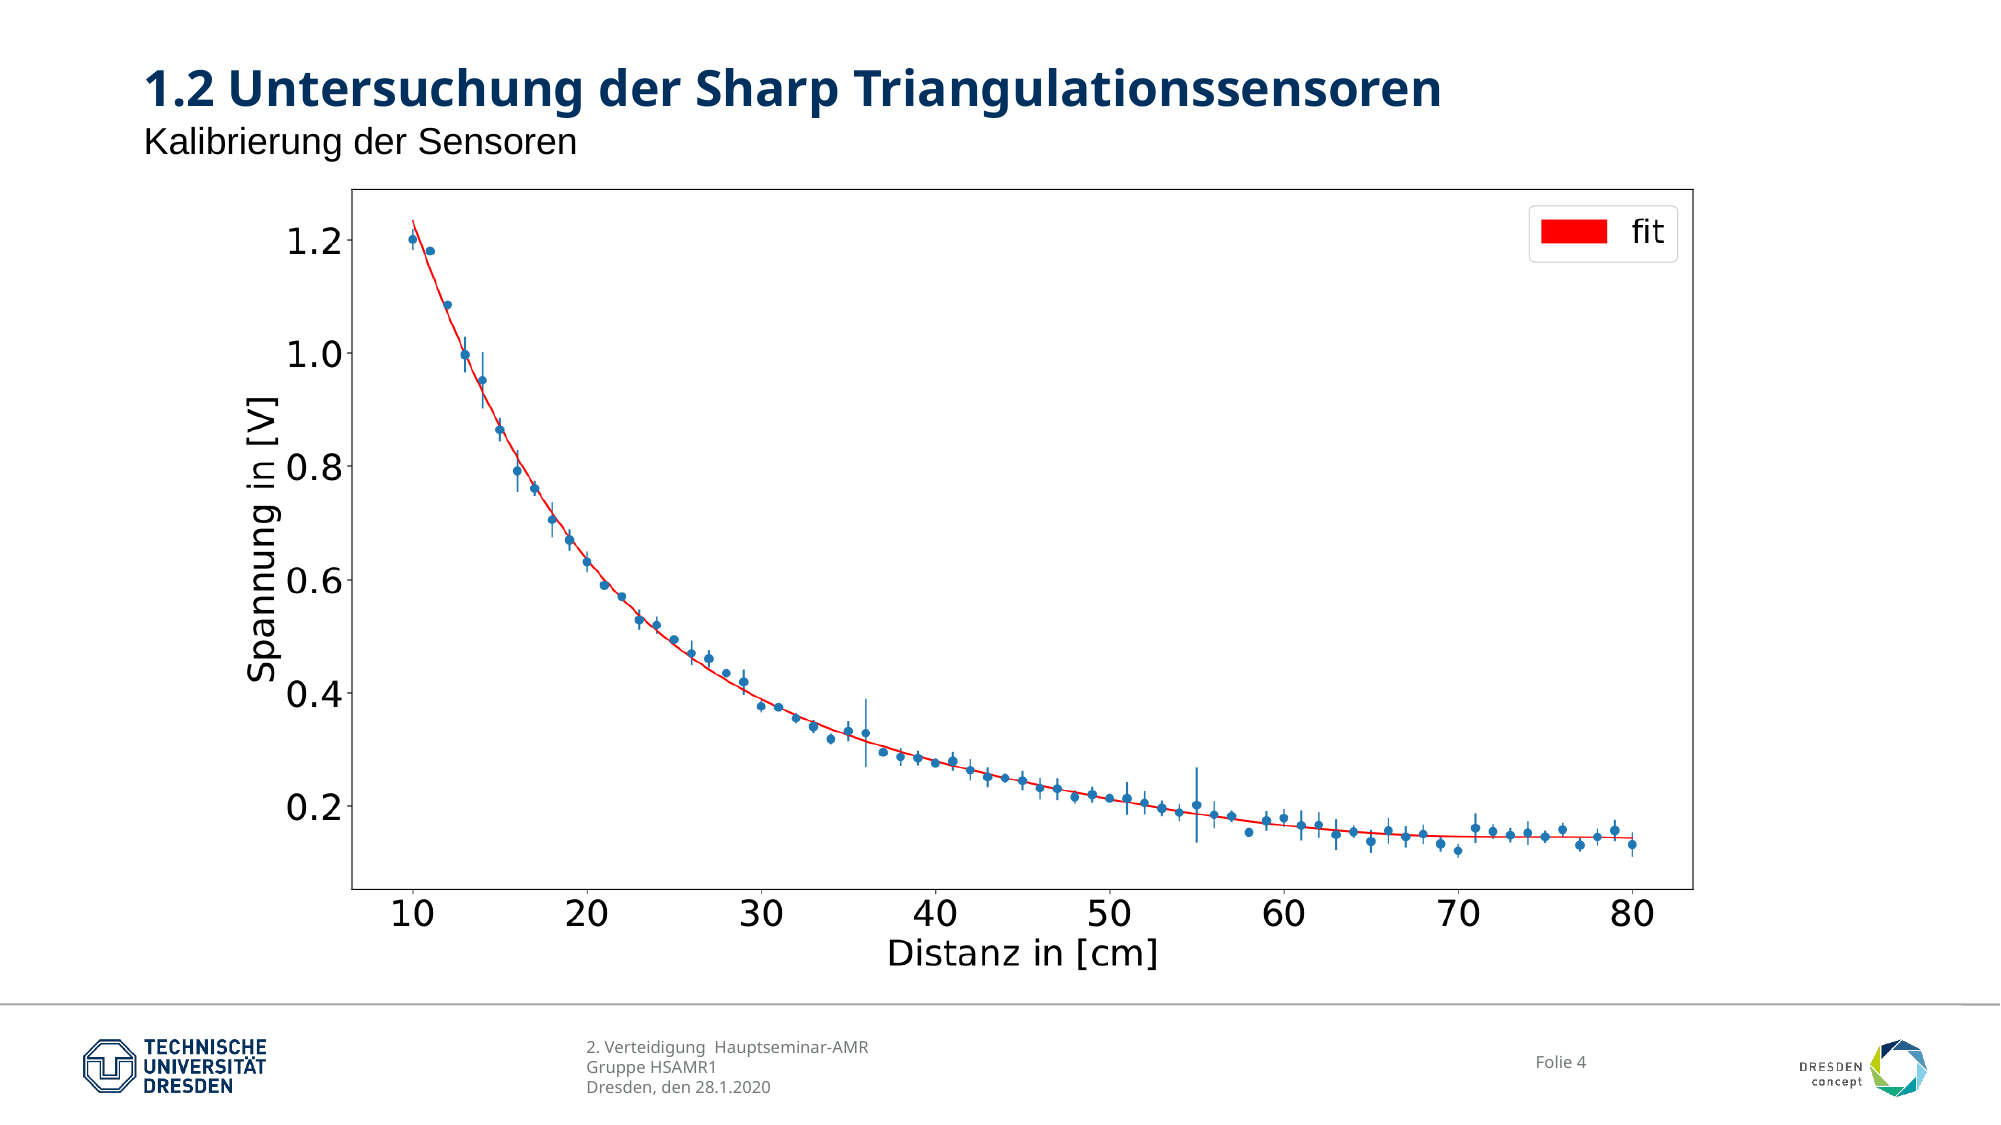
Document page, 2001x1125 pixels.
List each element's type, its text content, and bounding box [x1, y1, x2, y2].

text_box 1.2 Untersuchung der Sharp Triangulationssensoren Kalibrierung der Sensoren [143, 56, 1880, 169]
picture [83, 1039, 266, 1093]
picture [1800, 1039, 1927, 1097]
picture [135, 80, 1865, 989]
